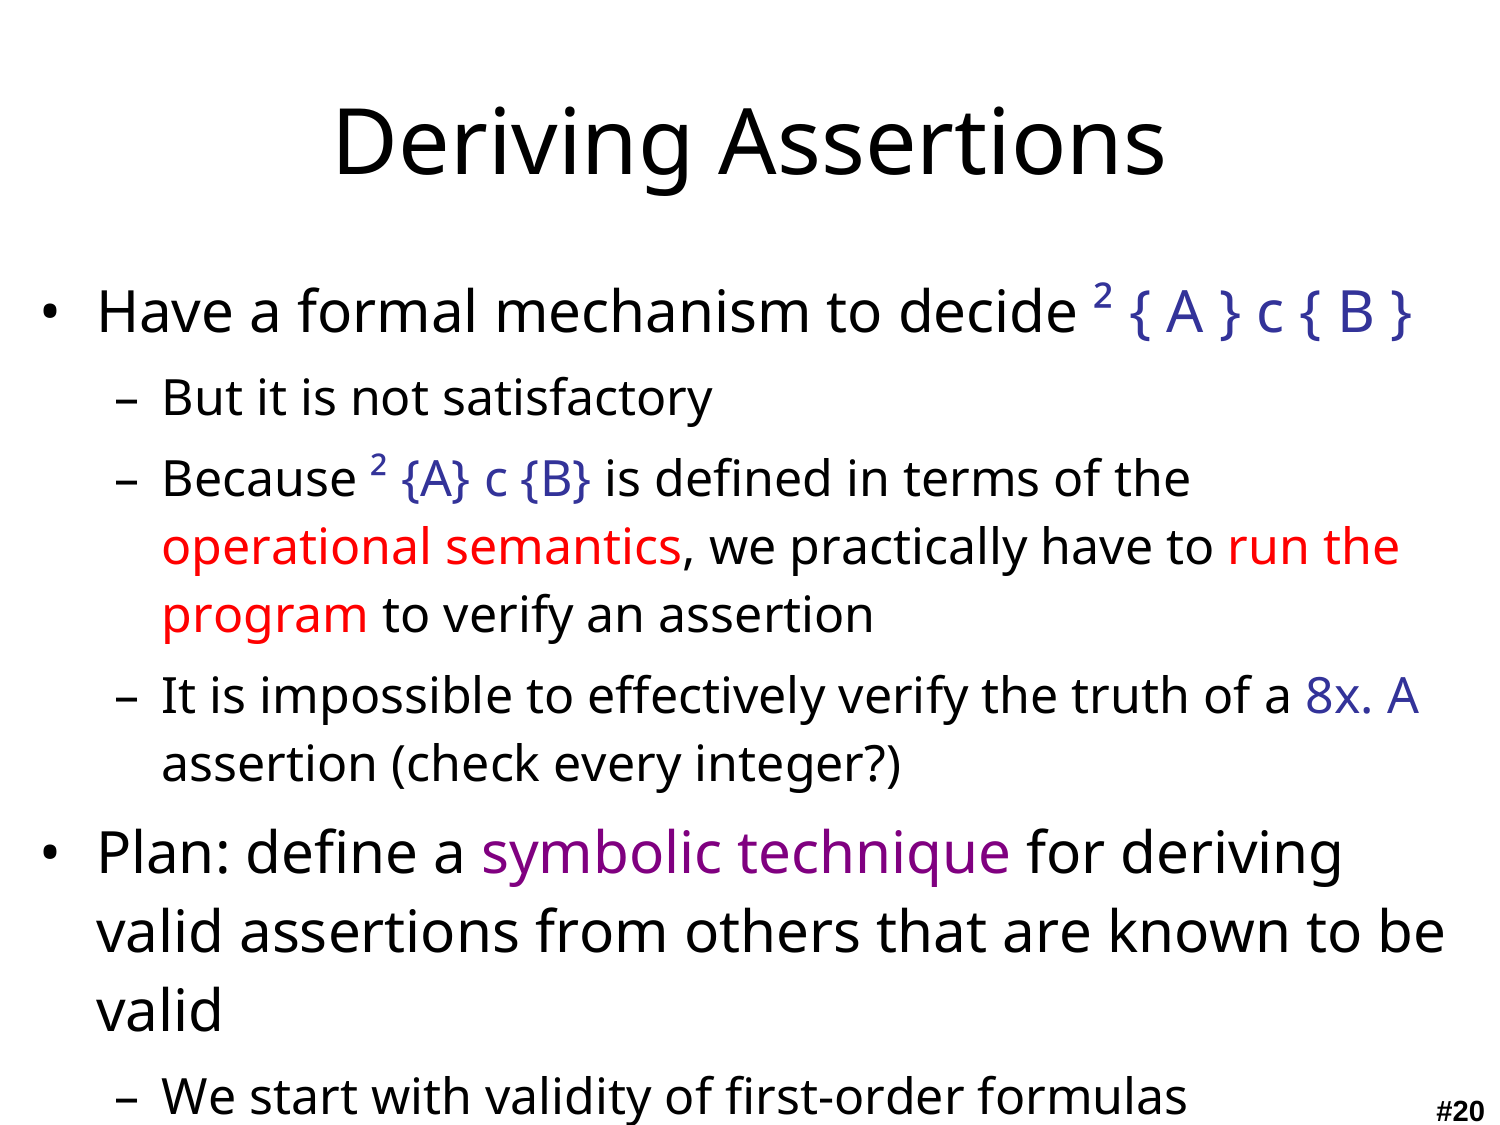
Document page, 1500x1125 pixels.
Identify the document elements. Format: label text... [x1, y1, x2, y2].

title Deriving Assertions [24, 45, 1476, 233]
list Have a formal mechanism to decide ² { A } c { B } But it is not satisfactory Because ² {A} c {B} is defined in terms of the operational semantics, we practically have to run the program to verify an assertion It is impossible to effectively verify the truth of a 8x. A assertion (check every integer?) Plan: define a symbolic technique for deriving valid assertions from others that are known to be valid We start with validity of first-order formulas [24, 262, 1476, 1101]
